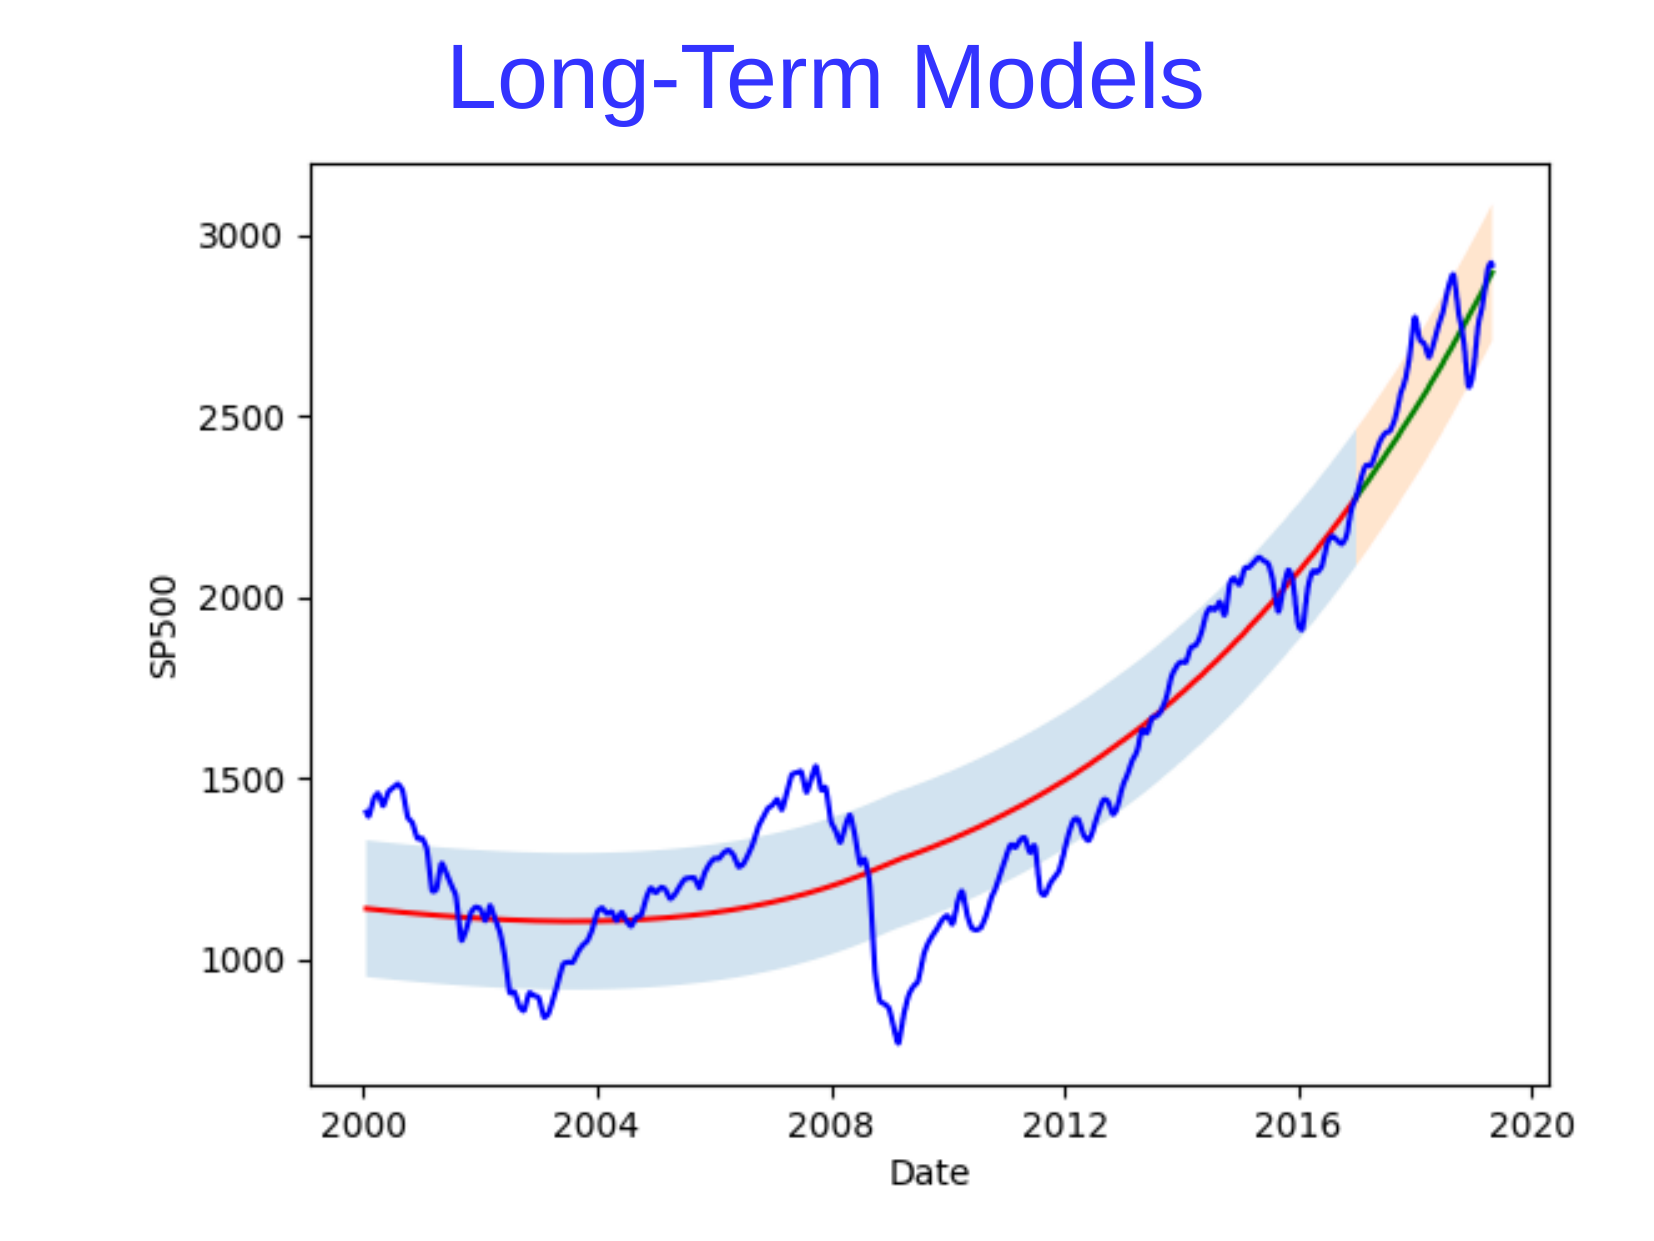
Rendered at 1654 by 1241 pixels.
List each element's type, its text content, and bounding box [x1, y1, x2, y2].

title Long-Term Models [82, 26, 1571, 129]
picture [130, 133, 1595, 1218]
